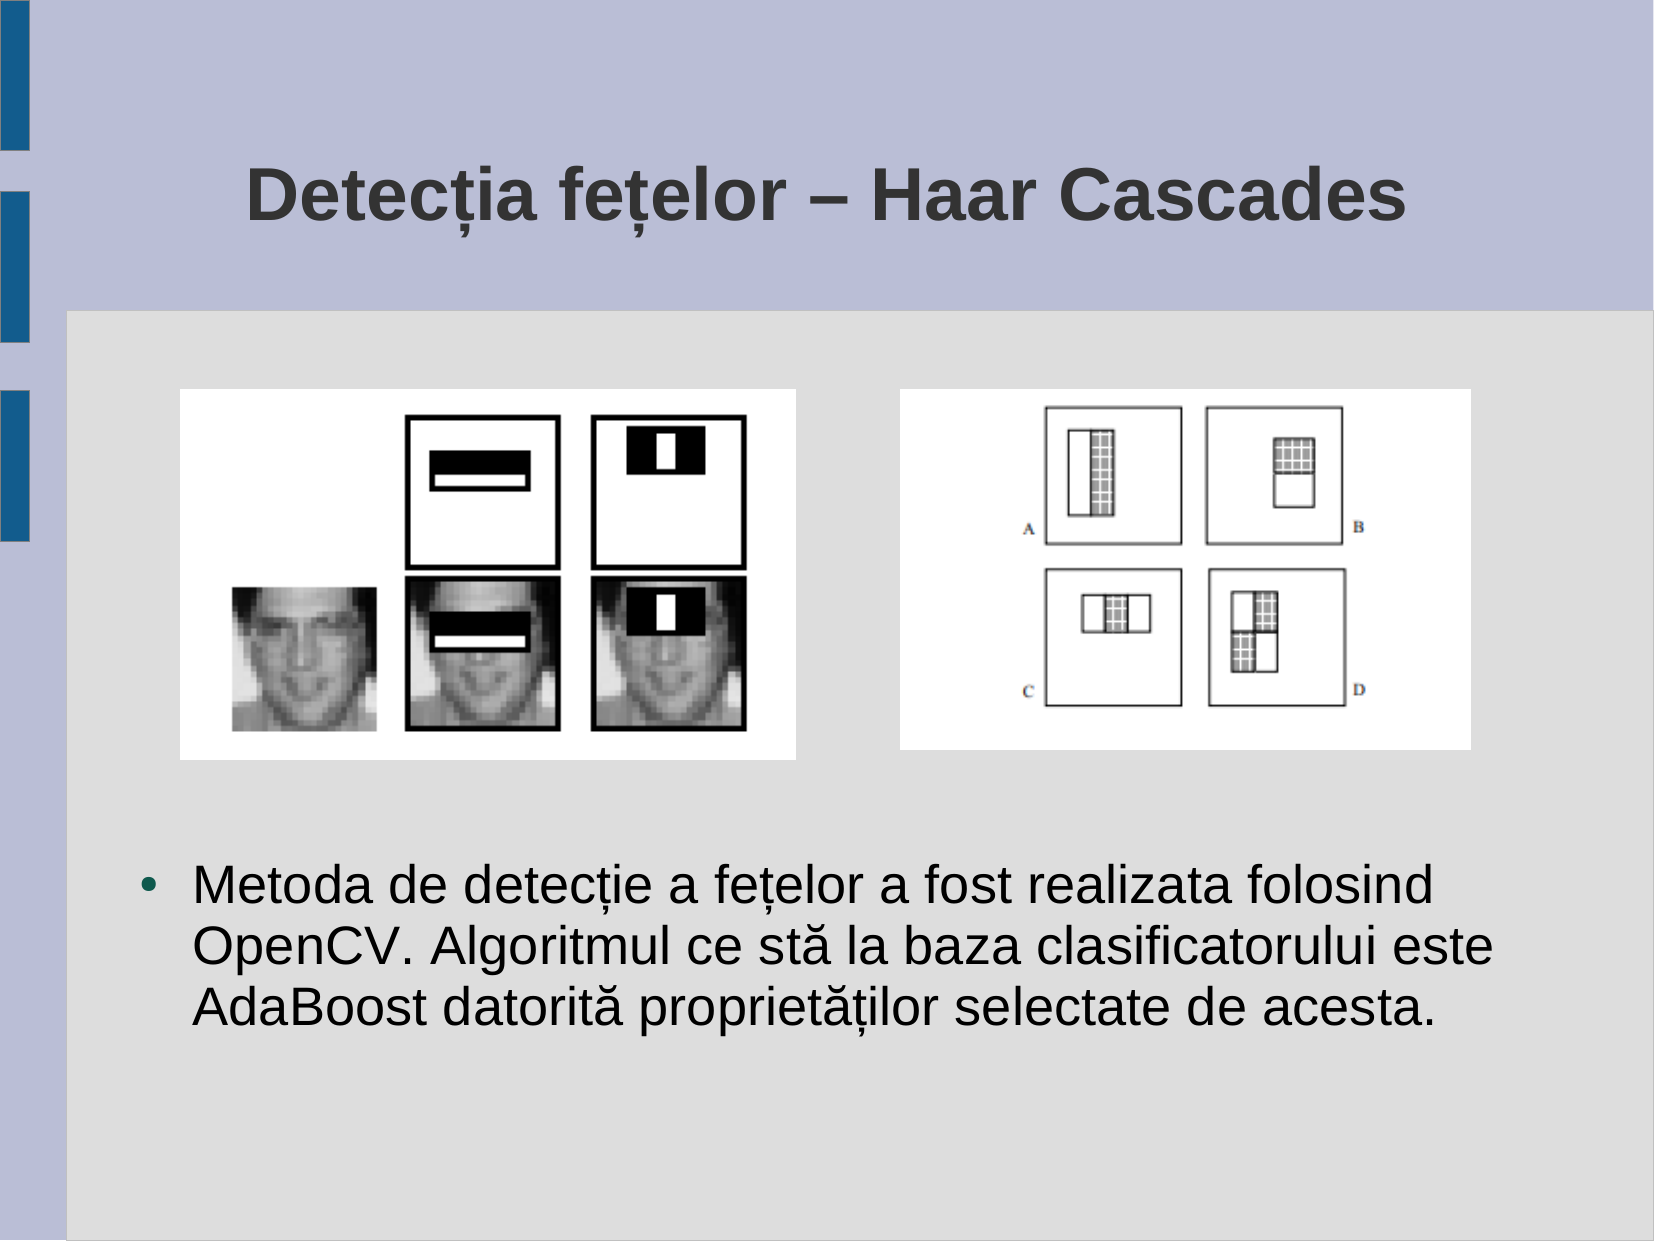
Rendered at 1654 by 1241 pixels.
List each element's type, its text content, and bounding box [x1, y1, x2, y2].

picture [900, 389, 1471, 751]
list Metoda de detecție a fețelor a fost realizata folosind OpenCV. Algoritmul ce stă la baza clasificatorului este AdaBoost datorită proprietăților selectate de acesta. [121, 855, 1534, 1127]
picture [180, 389, 796, 760]
title Detecția fețelor – Haar Cascades [121, 91, 1534, 299]
